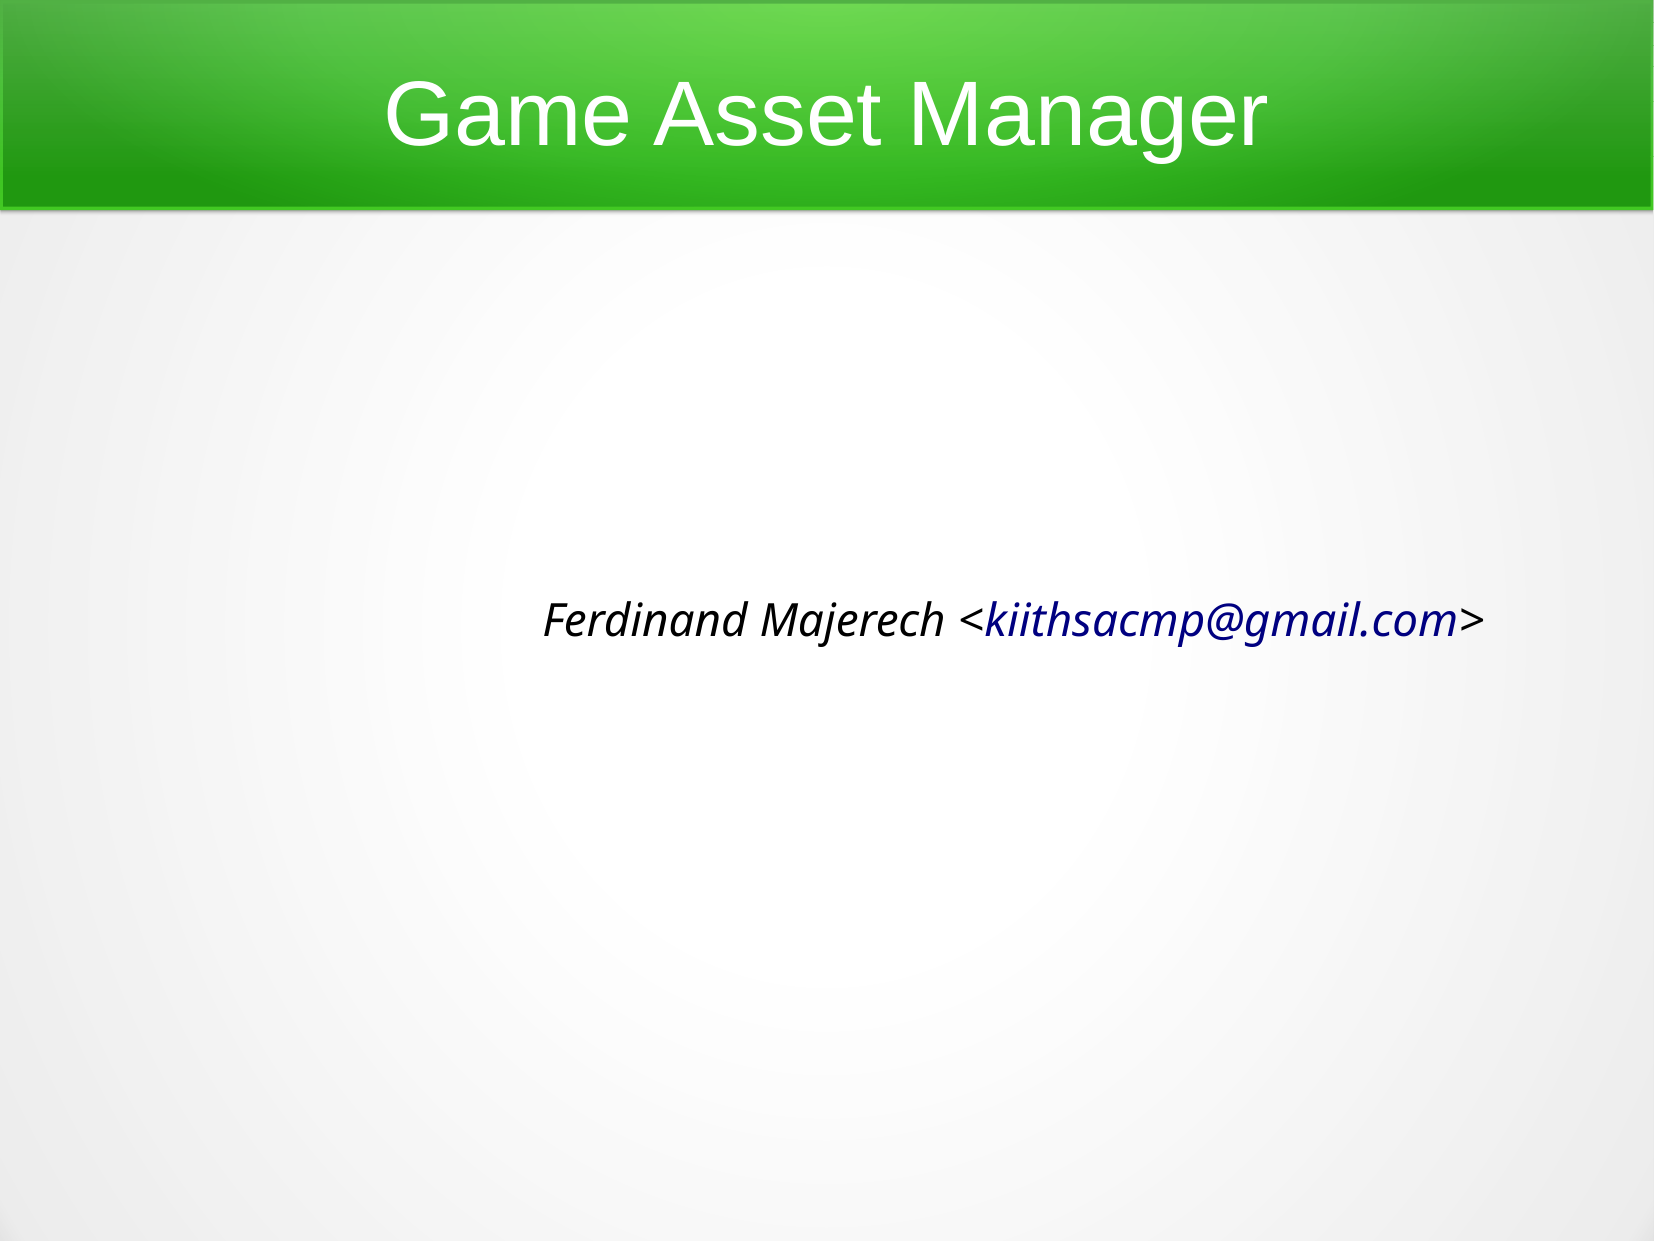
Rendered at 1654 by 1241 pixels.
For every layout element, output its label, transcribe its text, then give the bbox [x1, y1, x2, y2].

subtitle Ferdinand Majerech <kiithsacmp@gmail.com> [82, 290, 1538, 1010]
title Game Asset Manager [82, 49, 1571, 179]
